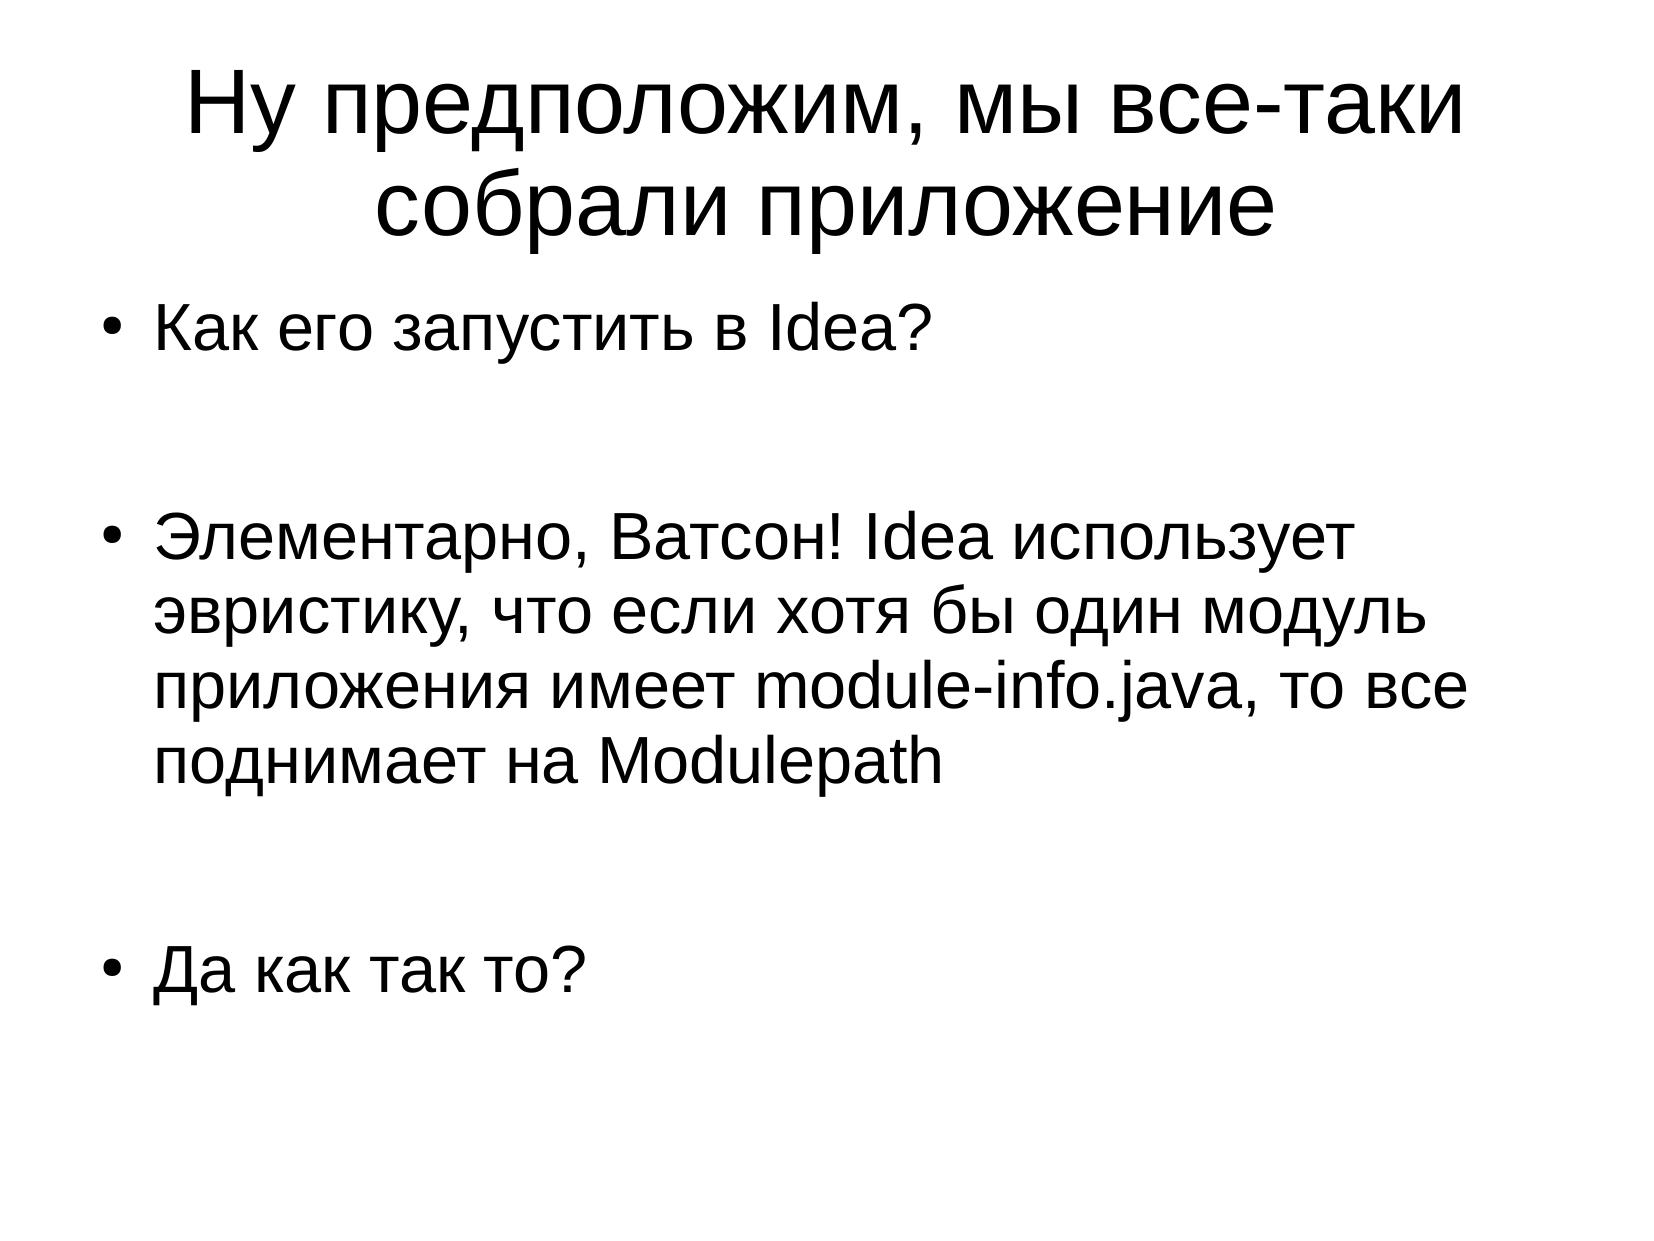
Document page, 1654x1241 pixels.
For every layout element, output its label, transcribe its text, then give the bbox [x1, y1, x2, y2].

title Ну предположим, мы все-таки собрали приложение [82, 49, 1571, 257]
list Как его запустить в Idea? Элементарно, Ватсон! Idea использует эвристику, что если хотя бы один модуль приложения имеет module-info.java, то все поднимает на Modulepath Да как так то? [82, 290, 1571, 1010]
